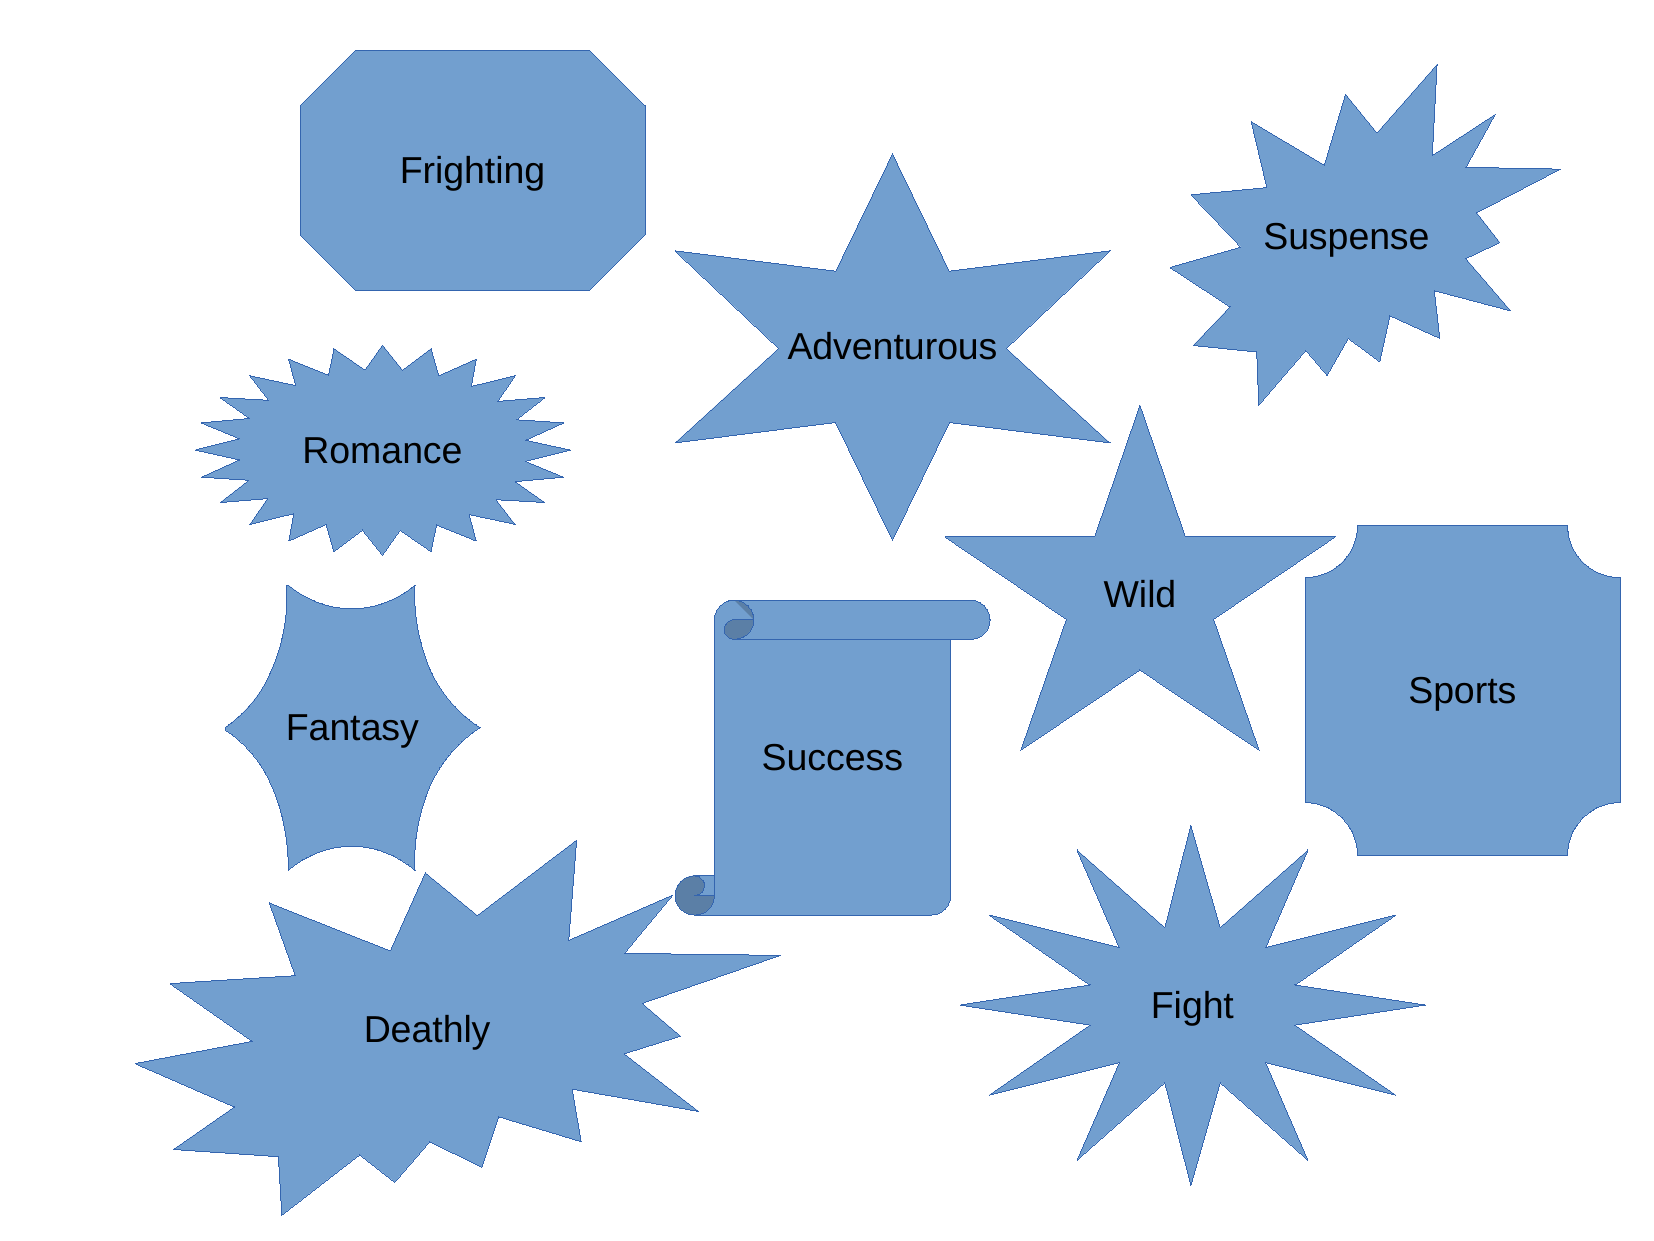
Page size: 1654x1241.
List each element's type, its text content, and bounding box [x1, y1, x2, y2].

text_box Fight [960, 825, 1426, 1186]
text_box Fantasy [225, 585, 481, 871]
text_box Romance [195, 345, 571, 556]
text_box Success [740, 600, 991, 640]
text_box Wild [945, 405, 1336, 751]
text_box Deathly [135, 840, 781, 1216]
text_box Adventurous [675, 153, 1111, 541]
text_box Suspense [1170, 64, 1561, 406]
text_box Sports [1305, 525, 1621, 856]
text_box Frighting [300, 50, 646, 291]
text_box Success [696, 600, 951, 916]
